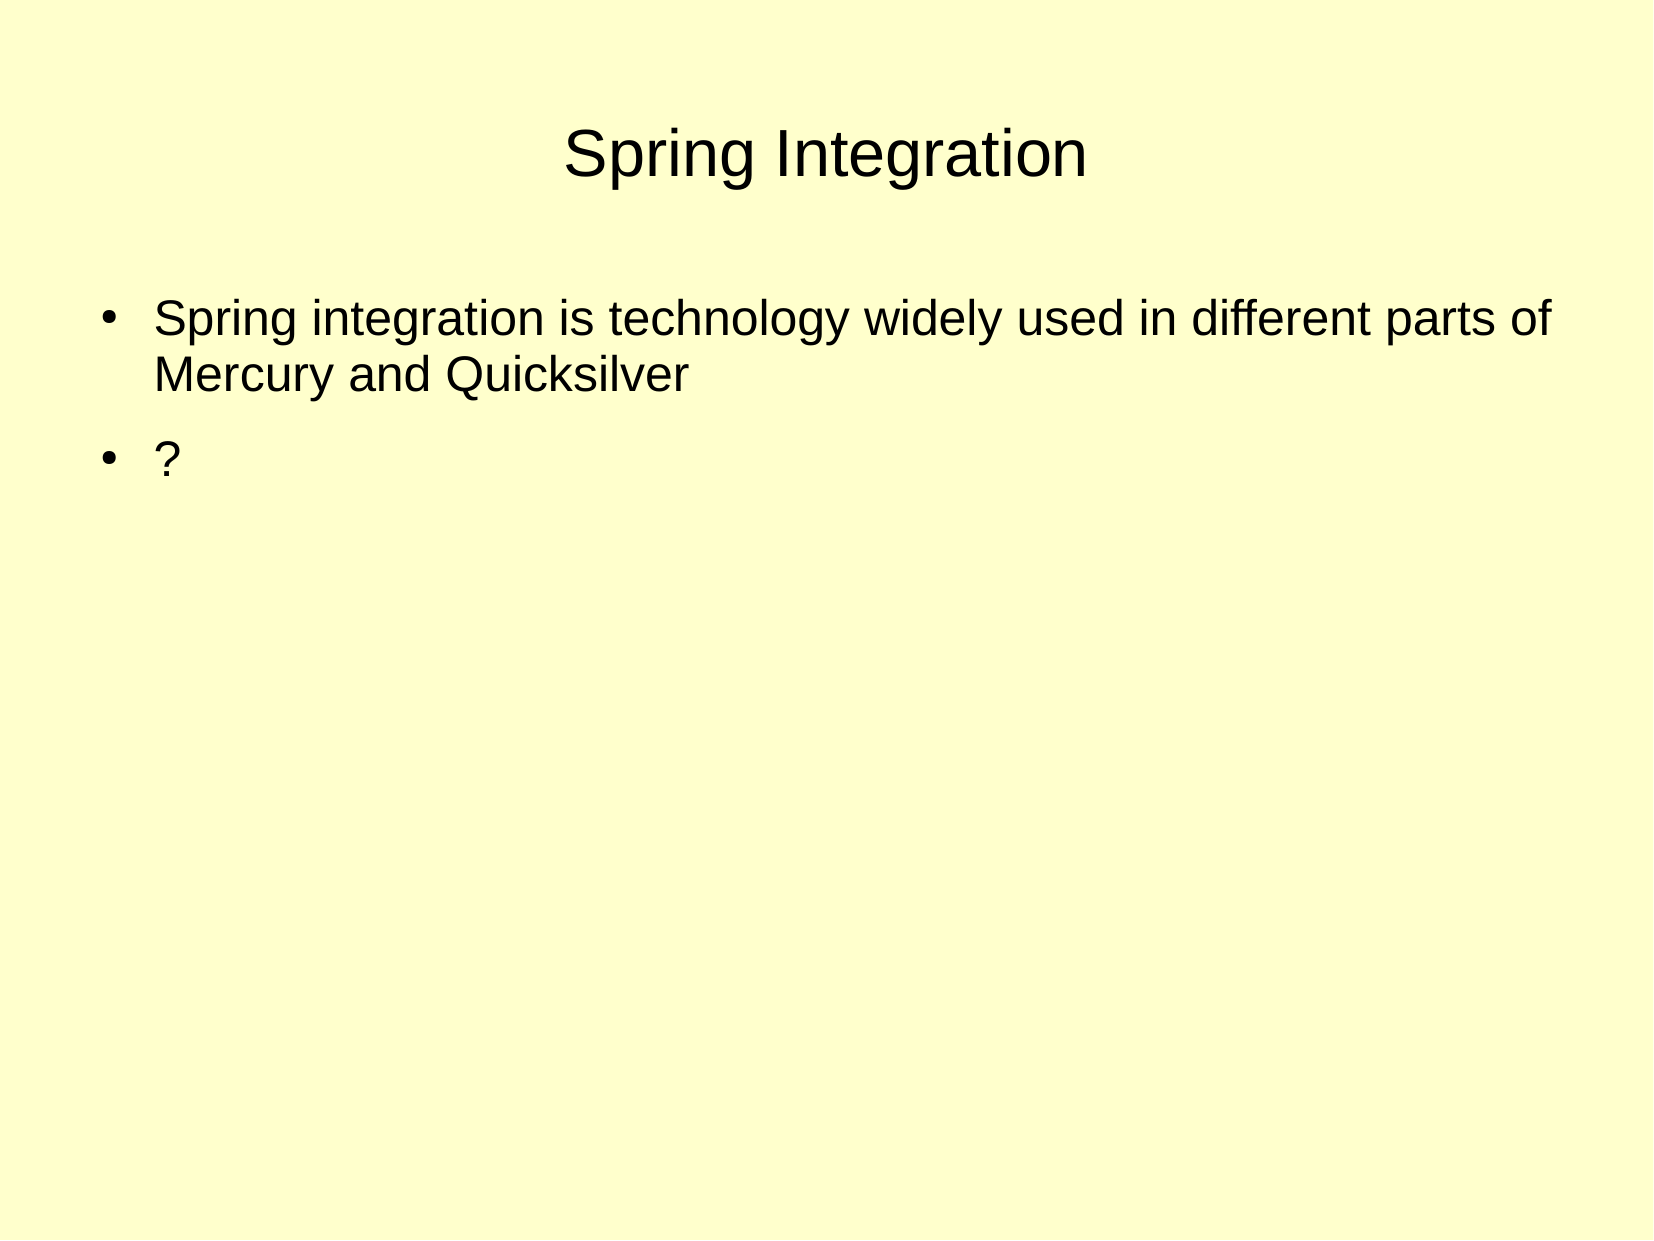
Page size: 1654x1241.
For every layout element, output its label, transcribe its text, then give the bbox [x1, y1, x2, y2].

list Spring integration is technology widely used in different parts of Mercury and Quicksilver ? [82, 290, 1571, 1109]
title Spring Integration [82, 49, 1571, 257]
